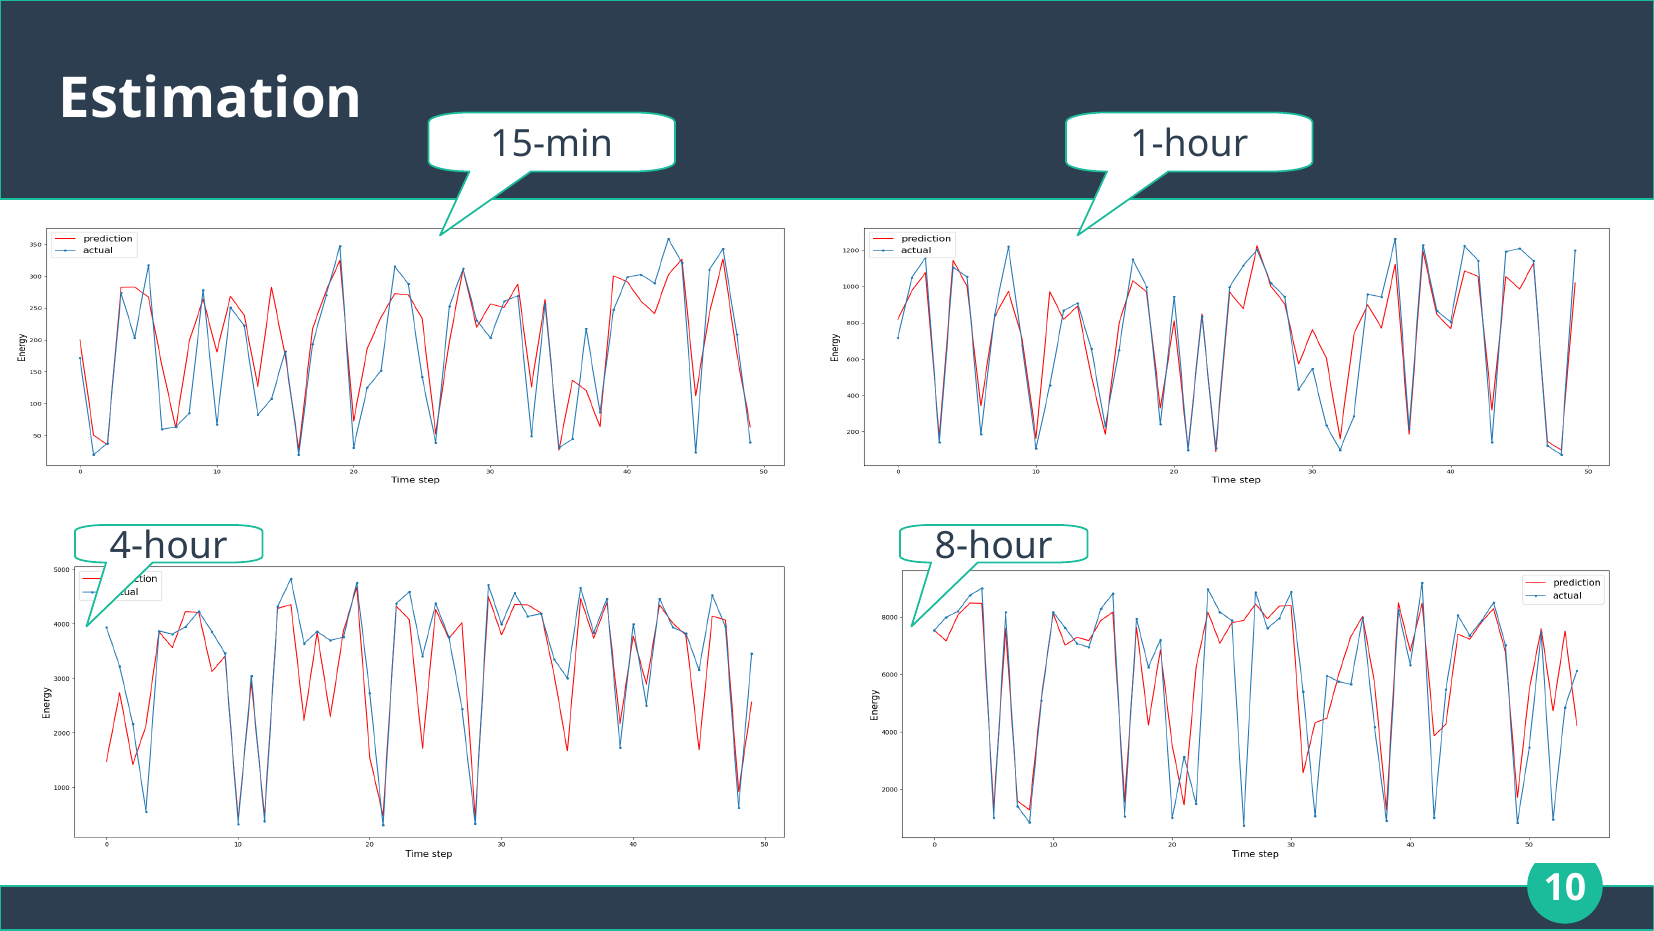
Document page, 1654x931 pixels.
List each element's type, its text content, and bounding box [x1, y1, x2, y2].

picture [825, 224, 1613, 488]
picture [37, 562, 788, 863]
picture [865, 566, 1613, 863]
text_box 4-hour [74, 524, 263, 627]
picture [12, 224, 788, 488]
text_box 8-hour [899, 524, 1088, 627]
text_box 15-min [428, 112, 676, 236]
text_box 1-hour [1066, 112, 1313, 236]
title Estimation [59, 37, 1595, 155]
